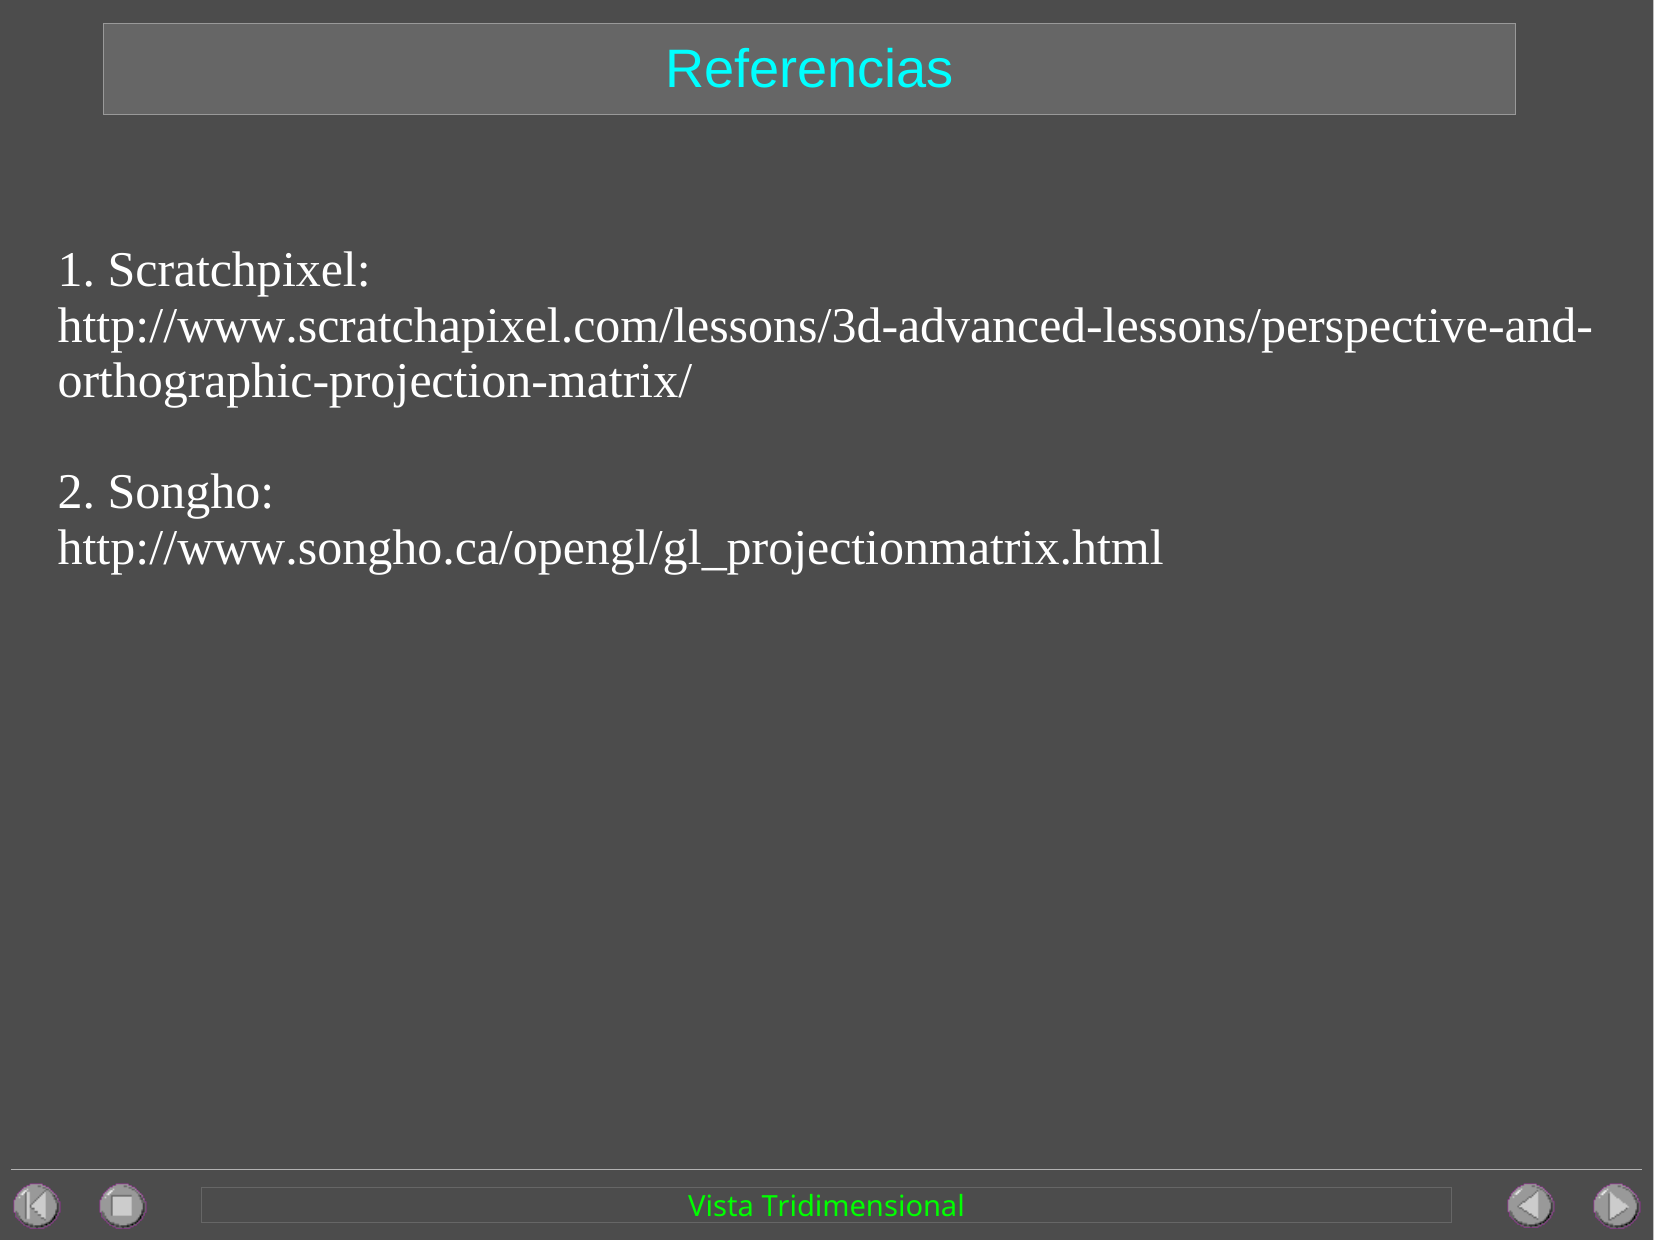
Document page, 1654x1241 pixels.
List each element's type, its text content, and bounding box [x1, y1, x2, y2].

picture [97, 1181, 148, 1232]
title Referencias [103, 23, 1516, 115]
picture [1591, 1181, 1642, 1232]
picture [11, 1181, 62, 1232]
text_box 1. Scratchpixel: http://www.scratchapixel.com/lessons/3d-advanced-lessons/perspective-and-orthographic-projection-matrix/ 2. Songho: http://www.songho.ca/opengl/gl_projectionmatrix.html [57, 242, 1615, 603]
picture [1505, 1181, 1556, 1231]
